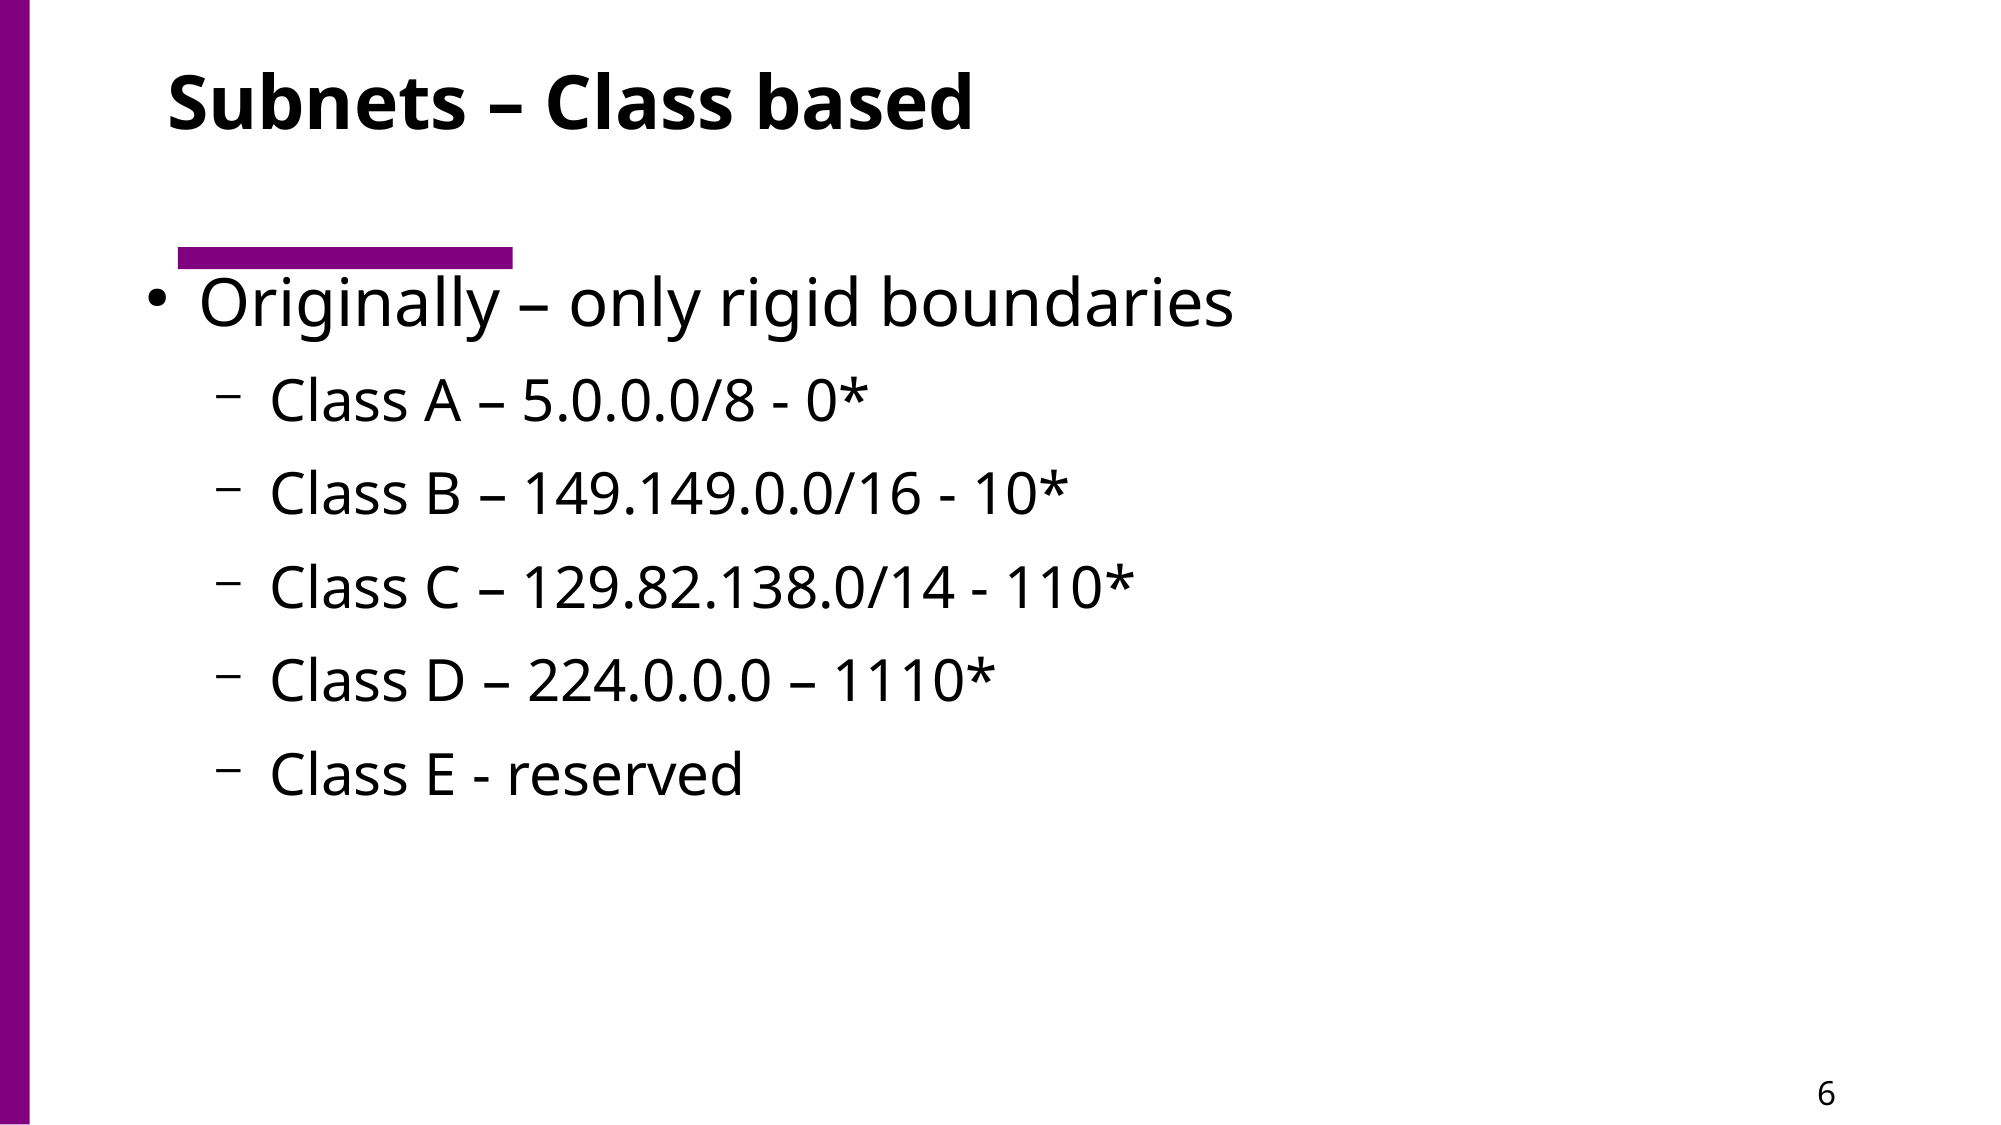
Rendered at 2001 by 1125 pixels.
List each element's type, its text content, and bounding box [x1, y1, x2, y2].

list Originally – only rigid boundaries Class A – 5.0.0.0/8 - 0* Class B – 149.149.0.0/16 - 10* Class C – 129.82.138.0/14 - 110* Class D – 224.0.0.0 – 1110* Class E - reserved [112, 251, 1621, 1015]
title Subnets – Class based [116, 37, 1126, 163]
list [104, 218, 913, 982]
